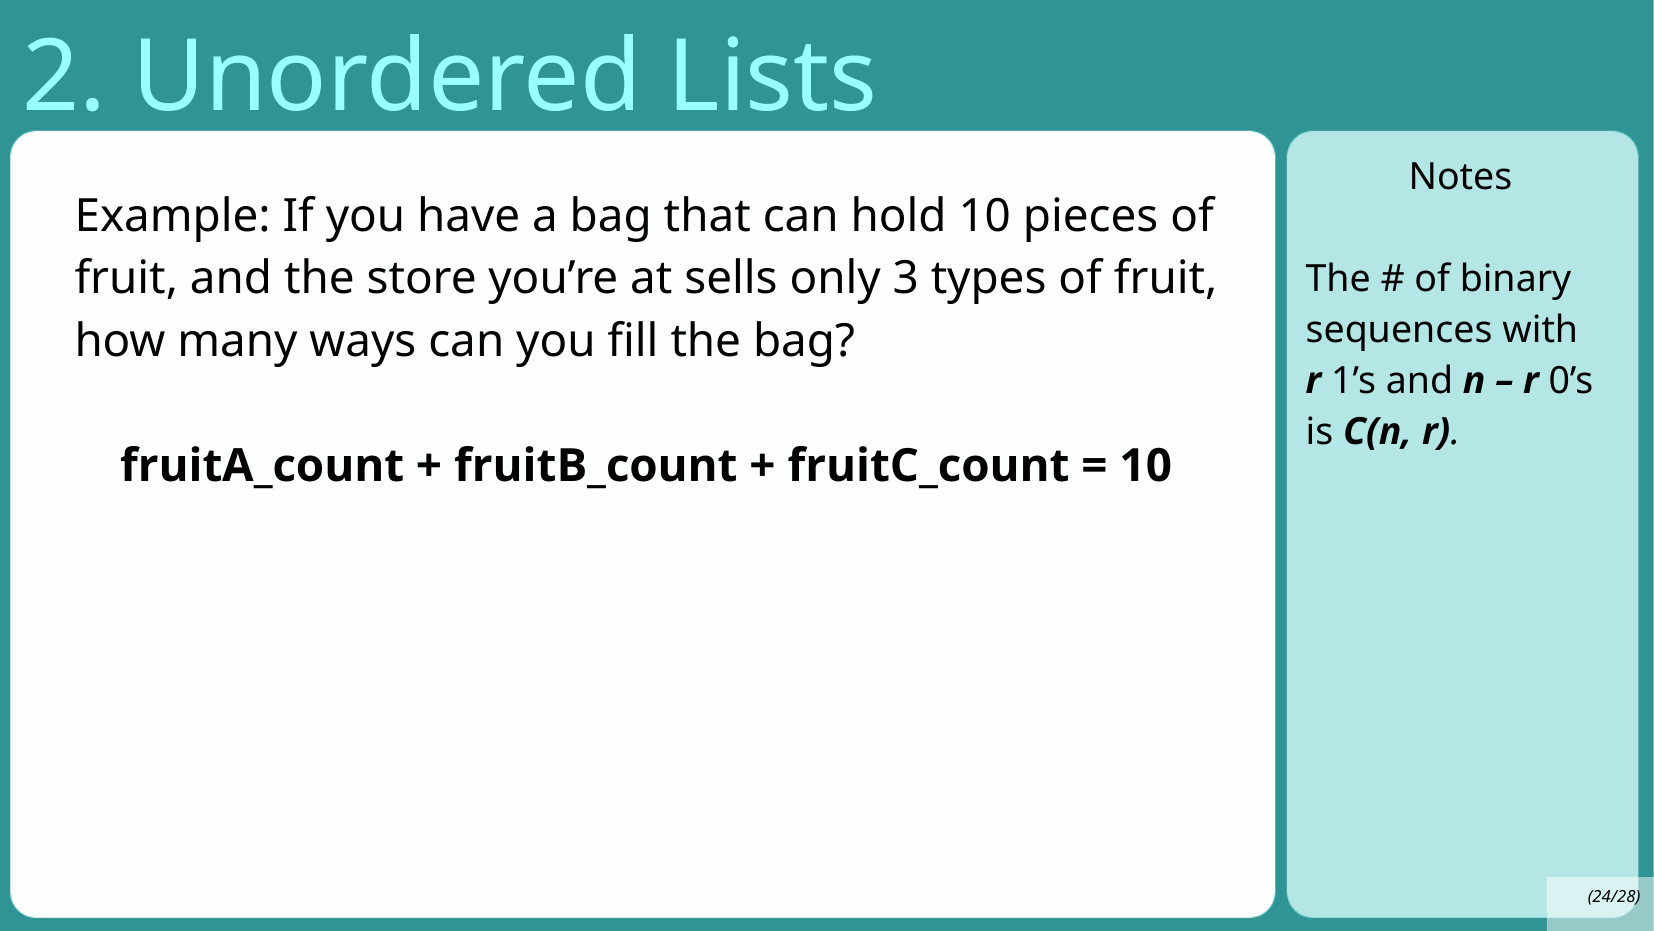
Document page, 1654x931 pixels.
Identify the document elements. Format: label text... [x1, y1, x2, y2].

text_box Notes The # of binary sequences with r 1’s and n – r 0’s is C(n, r). [1290, 141, 1631, 661]
picture [0, 0, 1654, 931]
text_box Example: If you have a bag that can hold 10 pieces of fruit, and the store you’re at sells only 3 types of fruit, how many ways can you fill the bag? fruitA_count + fruitB_count + fruitC_count = 10 [74, 182, 1244, 595]
text_box (<number>/28) [1546, 877, 1654, 931]
title 2. Unordered Lists [22, 13, 1511, 130]
